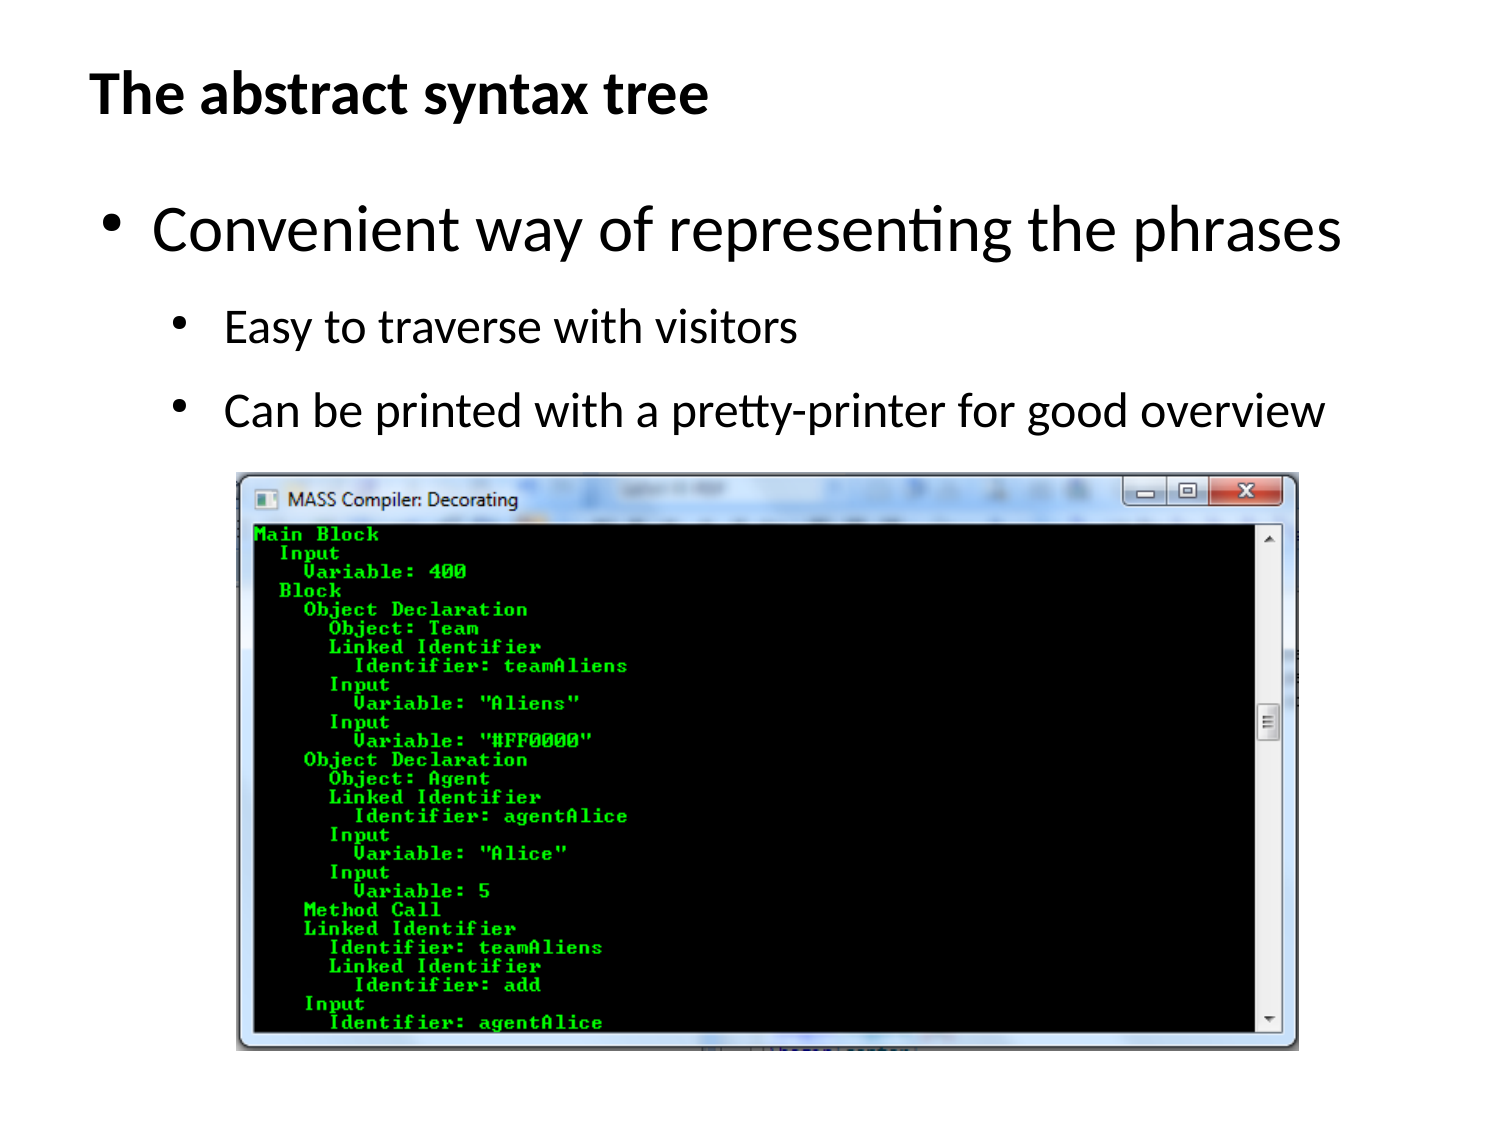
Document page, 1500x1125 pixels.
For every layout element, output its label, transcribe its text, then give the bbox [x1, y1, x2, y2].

list Convenient way of representing the phrases Easy to traverse with visitors Can be printed with a pretty-printer for good overview [67, 177, 1418, 920]
picture [236, 472, 1299, 1051]
title The abstract syntax tree [75, 45, 1425, 233]
